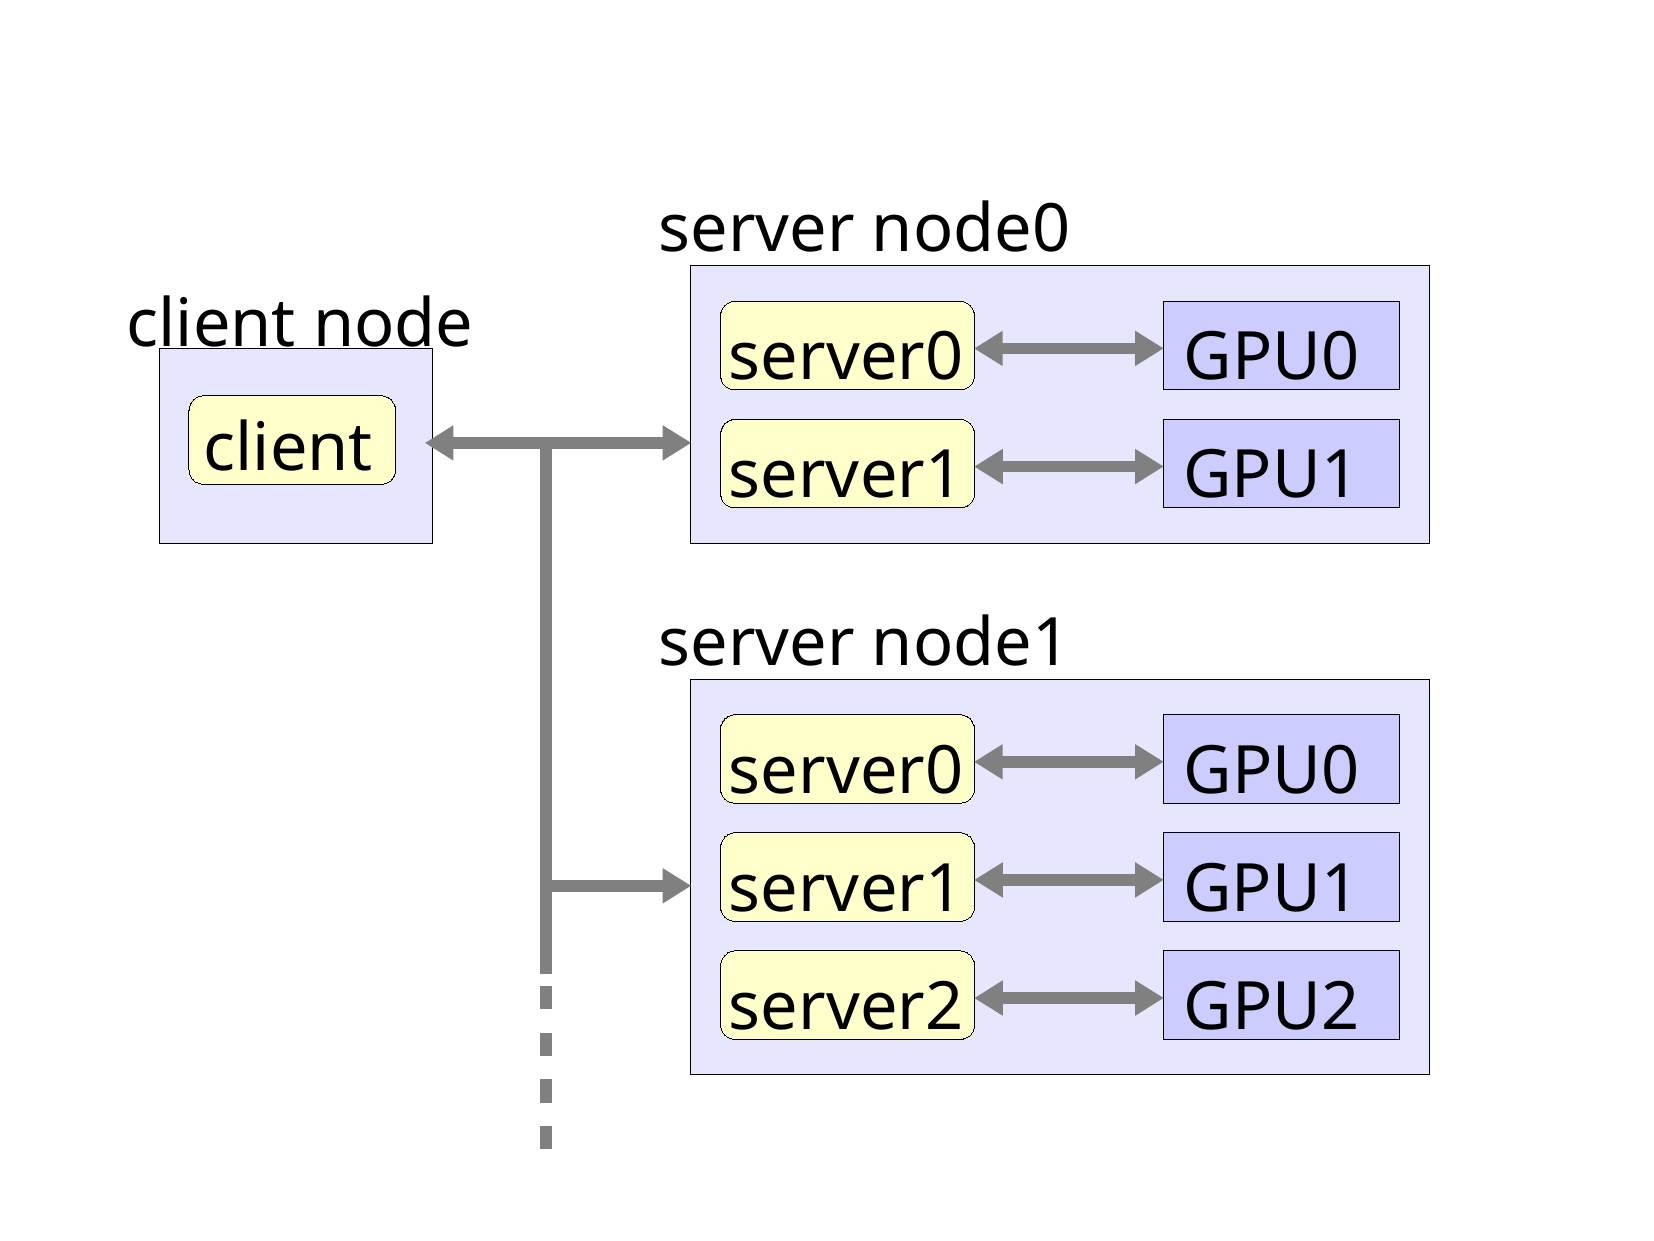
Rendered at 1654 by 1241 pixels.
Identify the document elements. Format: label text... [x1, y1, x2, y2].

text_box server2 [714, 950, 975, 1038]
text_box [690, 265, 1430, 544]
text_box GPU0 [1168, 714, 1423, 802]
text_box GPU1 [1168, 832, 1423, 920]
text_box GPU1 [1168, 419, 1423, 506]
text_box [690, 679, 1430, 1075]
text_box server0 [714, 714, 975, 802]
text_box GPU0 [1168, 301, 1423, 388]
text_box GPU2 [1168, 950, 1423, 1038]
text_box server1 [714, 832, 975, 920]
text_box server node0 [643, 173, 1083, 260]
text_box client node [112, 267, 494, 355]
text_box server1 [714, 419, 975, 506]
text_box client [188, 391, 407, 479]
text_box server0 [714, 301, 975, 388]
text_box server node1 [643, 586, 1083, 674]
text_box [159, 355, 433, 544]
